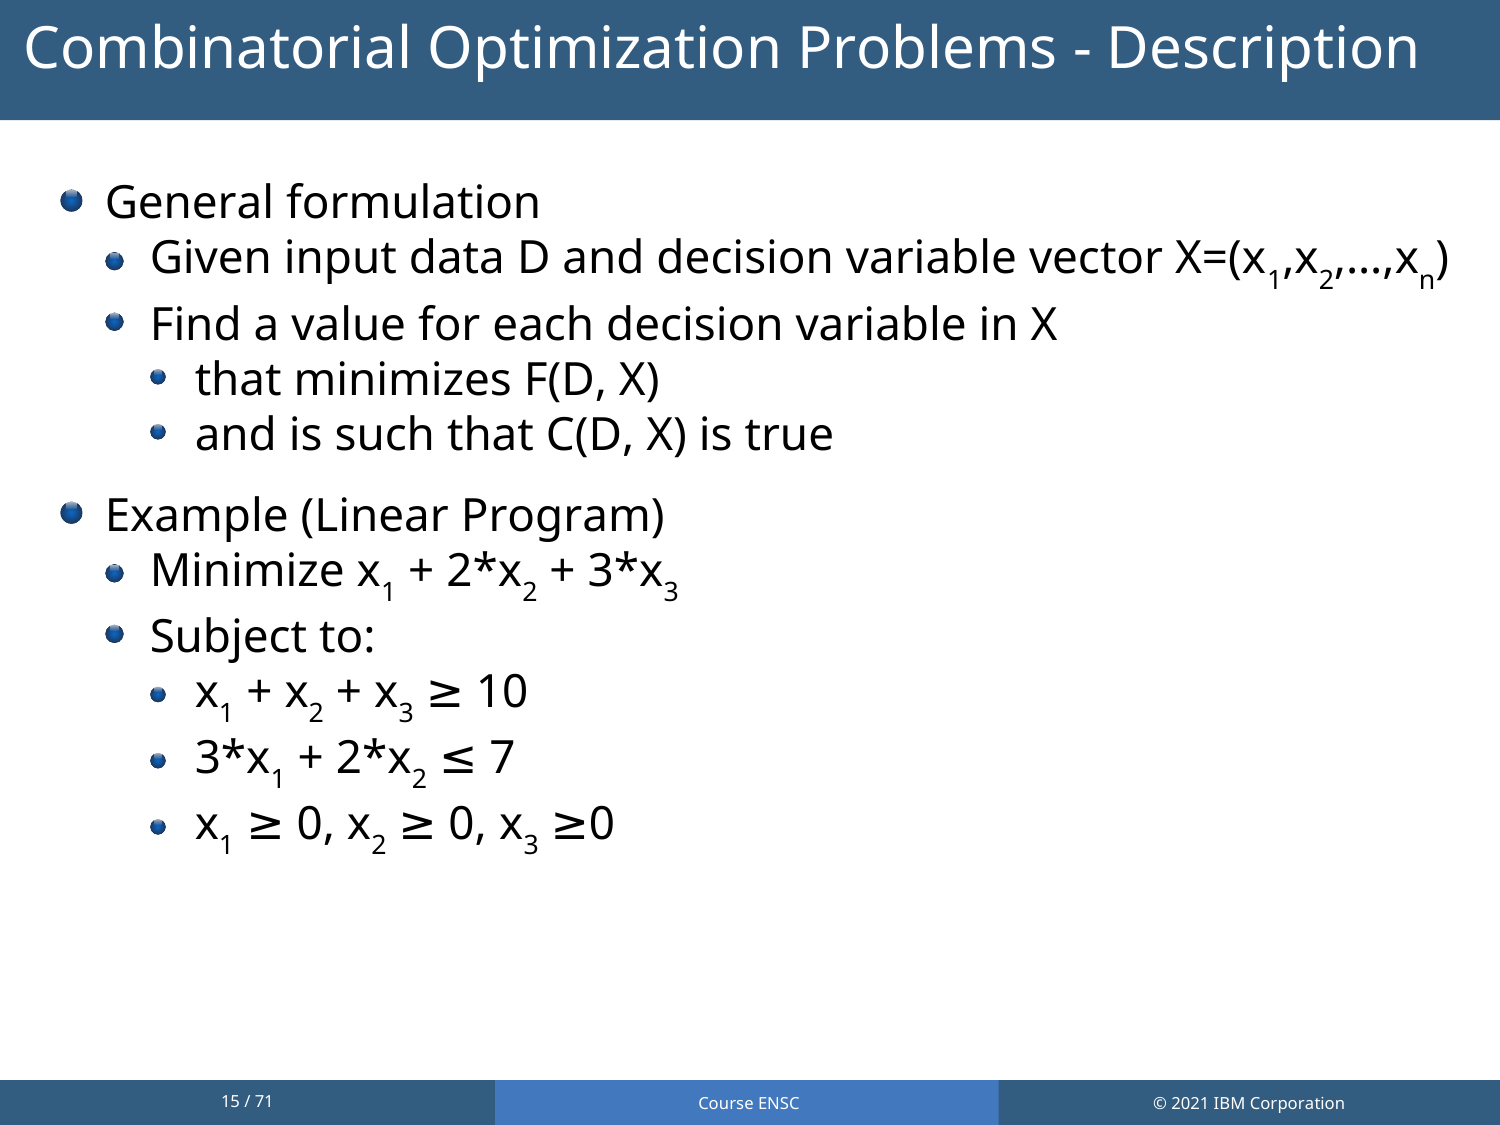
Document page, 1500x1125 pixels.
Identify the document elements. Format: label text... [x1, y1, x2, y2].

title Combinatorial Optimization Problems - Description [0, 0, 1500, 121]
list General formulation Given input data D and decision variable vector X=(x1,x2,…,xn) Find a value for each decision variable in X that minimizes F(D, X) and is such that C(D, X) is true Example (Linear Program) Minimize x1 + 2*x2 + 3*x3 Subject to: x1 + x2 + x3 ≥ 10 3*x1 + 2*x2 ≤ 7 x1 ≥ 0, x2 ≥ 0, x3 ≥0 [45, 165, 1478, 1036]
